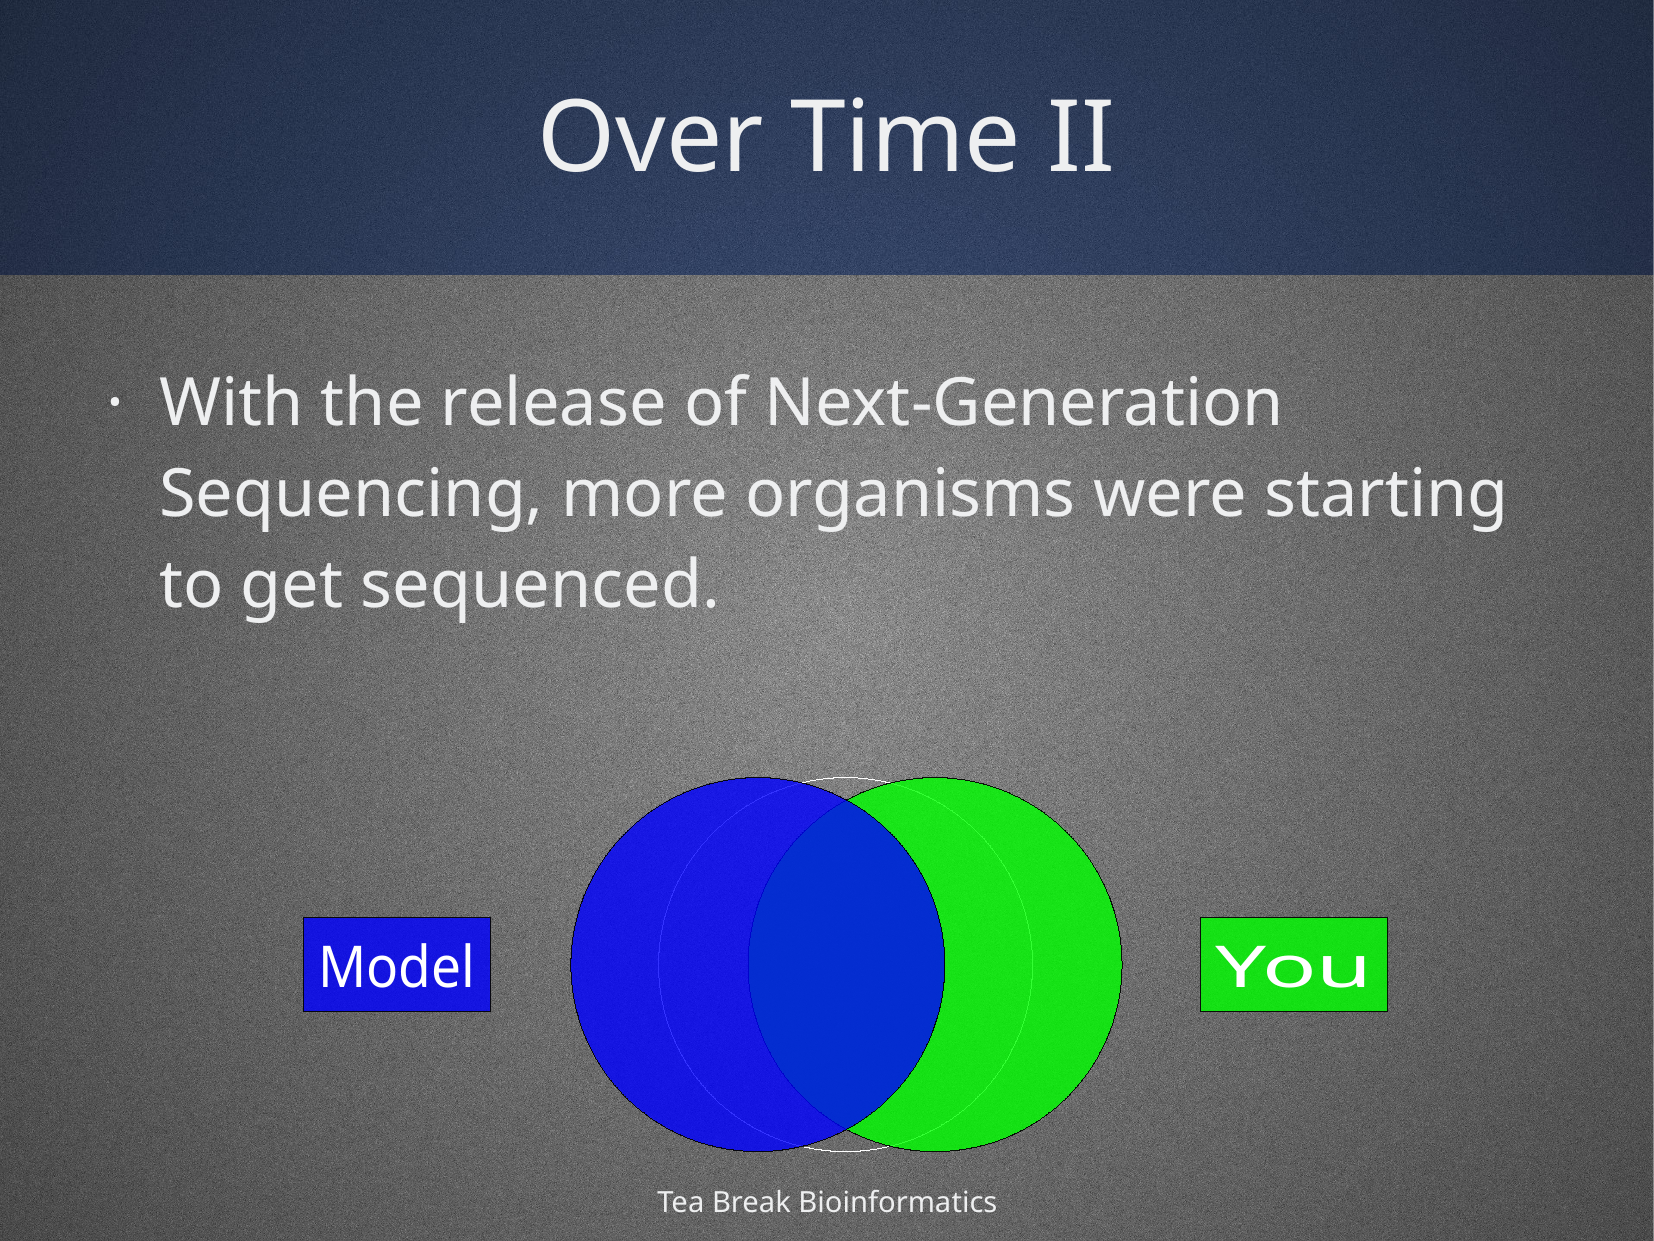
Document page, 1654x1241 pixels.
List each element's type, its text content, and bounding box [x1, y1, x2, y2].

picture [0, 0, 1654, 1241]
title Over Time II [88, 29, 1565, 237]
list With the release of Next-Generation Sequencing, more organisms were starting to get sequenced. [88, 354, 1565, 1063]
text_box Model [303, 917, 491, 1012]
text_box You [1200, 917, 1388, 1012]
text_box [570, 777, 1123, 1152]
